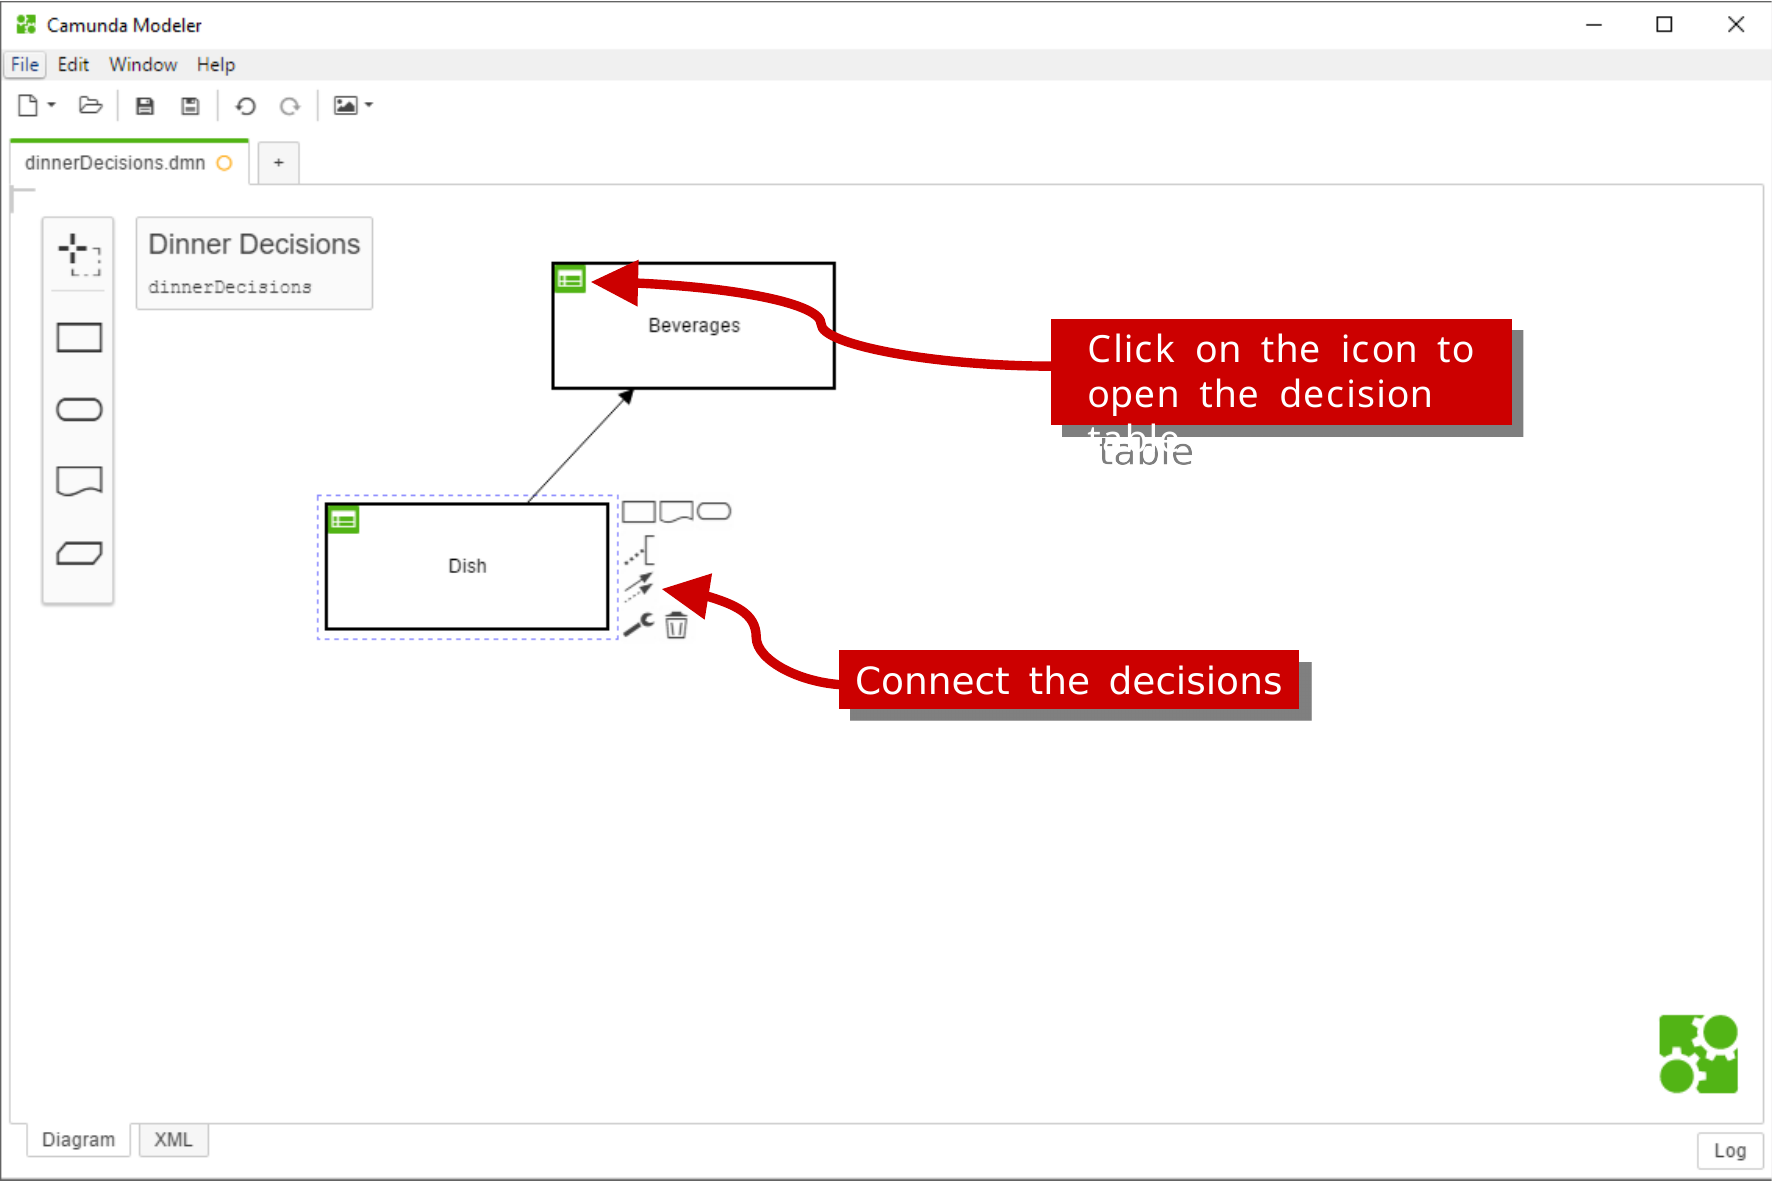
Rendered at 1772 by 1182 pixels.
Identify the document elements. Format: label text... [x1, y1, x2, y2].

text_box Connect the decisions [839, 650, 1299, 709]
picture [0, 1, 1772, 1182]
text_box Click on the icon to open the decision table [1051, 319, 1512, 425]
